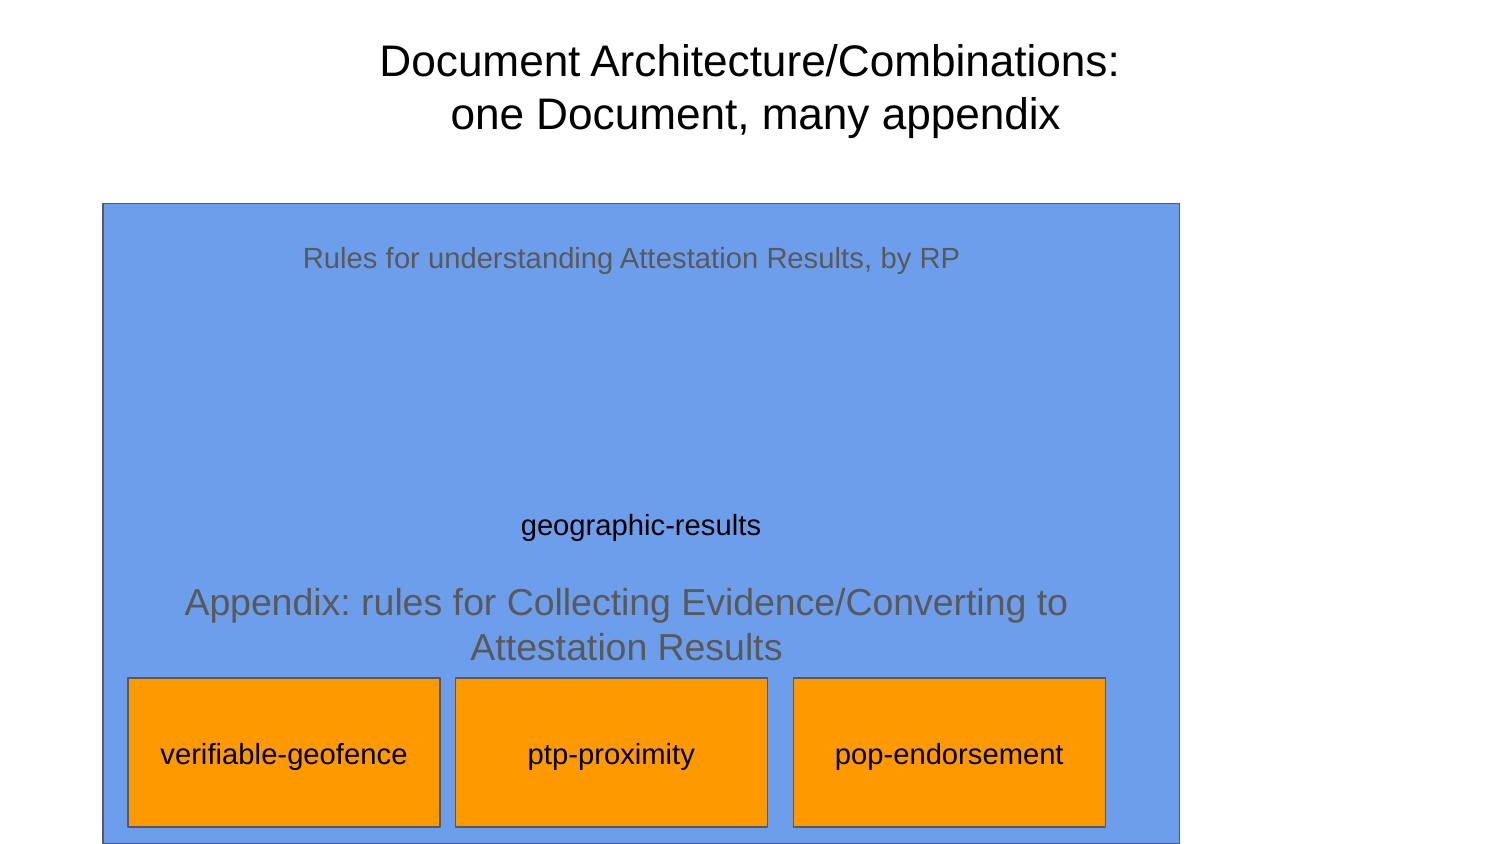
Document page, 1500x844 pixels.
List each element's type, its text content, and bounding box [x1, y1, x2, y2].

text_box ptp-proximity [455, 683, 768, 827]
title Document Architecture/Combinations: one Document, many appendix [57, 17, 1455, 133]
text_box Appendix: rules for Collecting Evidence/Converting to Attestation Results [140, 562, 1113, 683]
text_box pop-endorsement [793, 683, 1106, 827]
text_box geographic-results [103, 203, 1180, 844]
text_box verifiable-geofence [128, 678, 441, 827]
text_box Rules for understanding Attestation Results, by RP [128, 224, 1137, 290]
